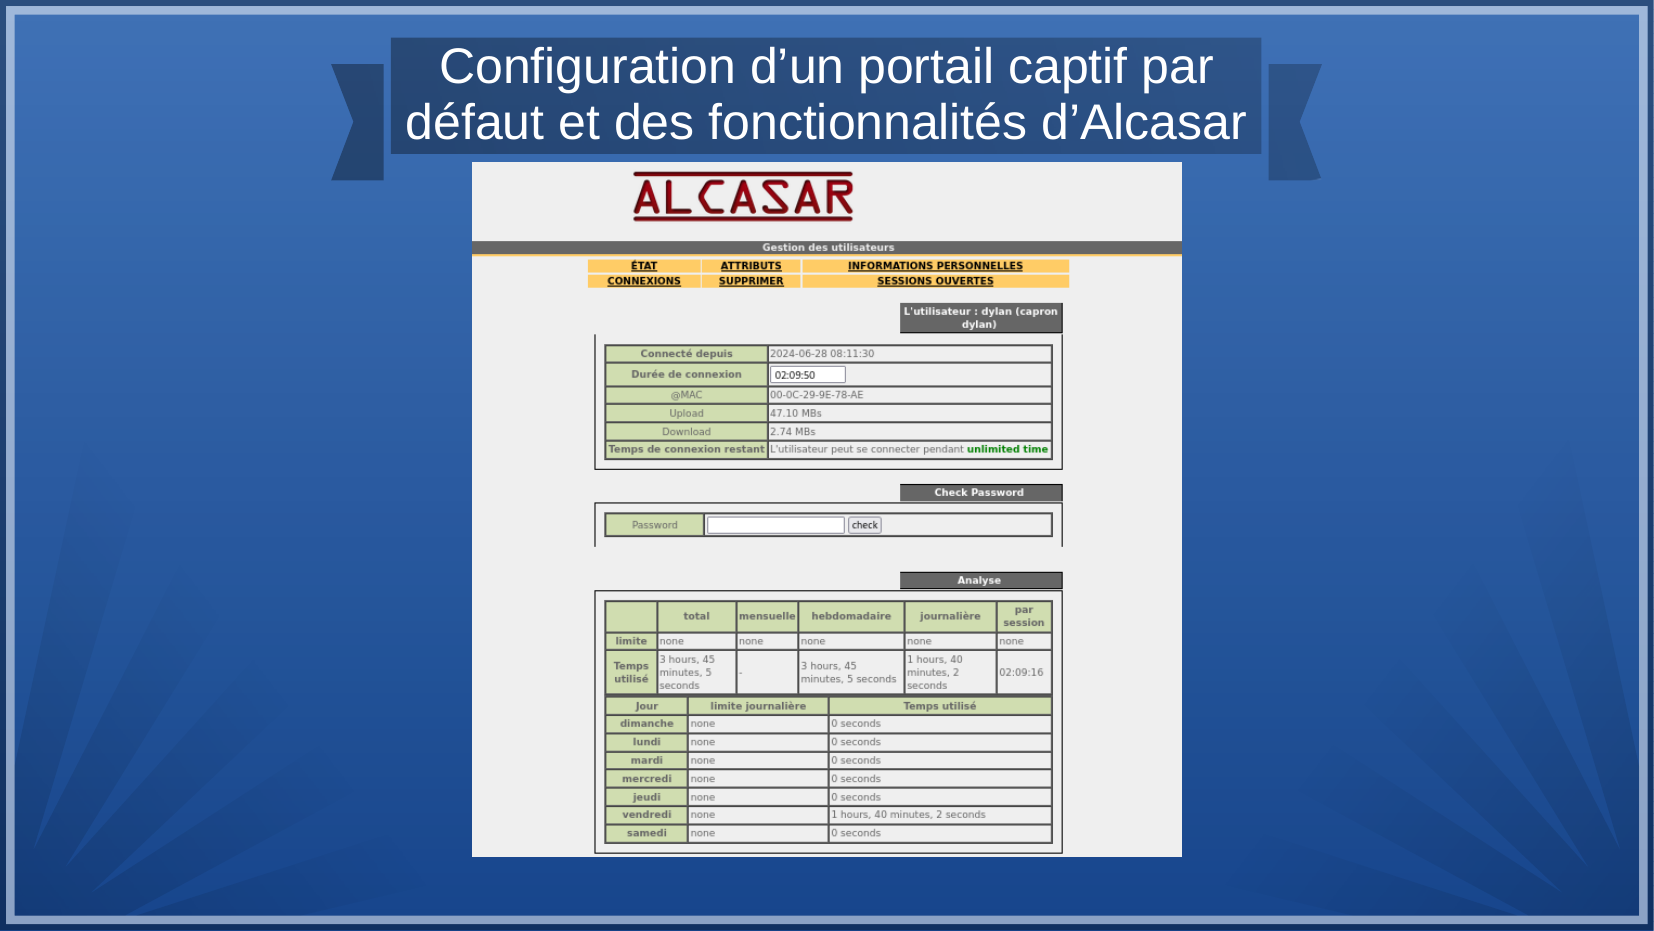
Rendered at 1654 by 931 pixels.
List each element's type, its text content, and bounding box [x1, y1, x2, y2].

title Configuration d’un portail captif par défaut et des fonctionnalités d’Alcasar [389, 17, 1264, 172]
picture [472, 162, 1182, 857]
